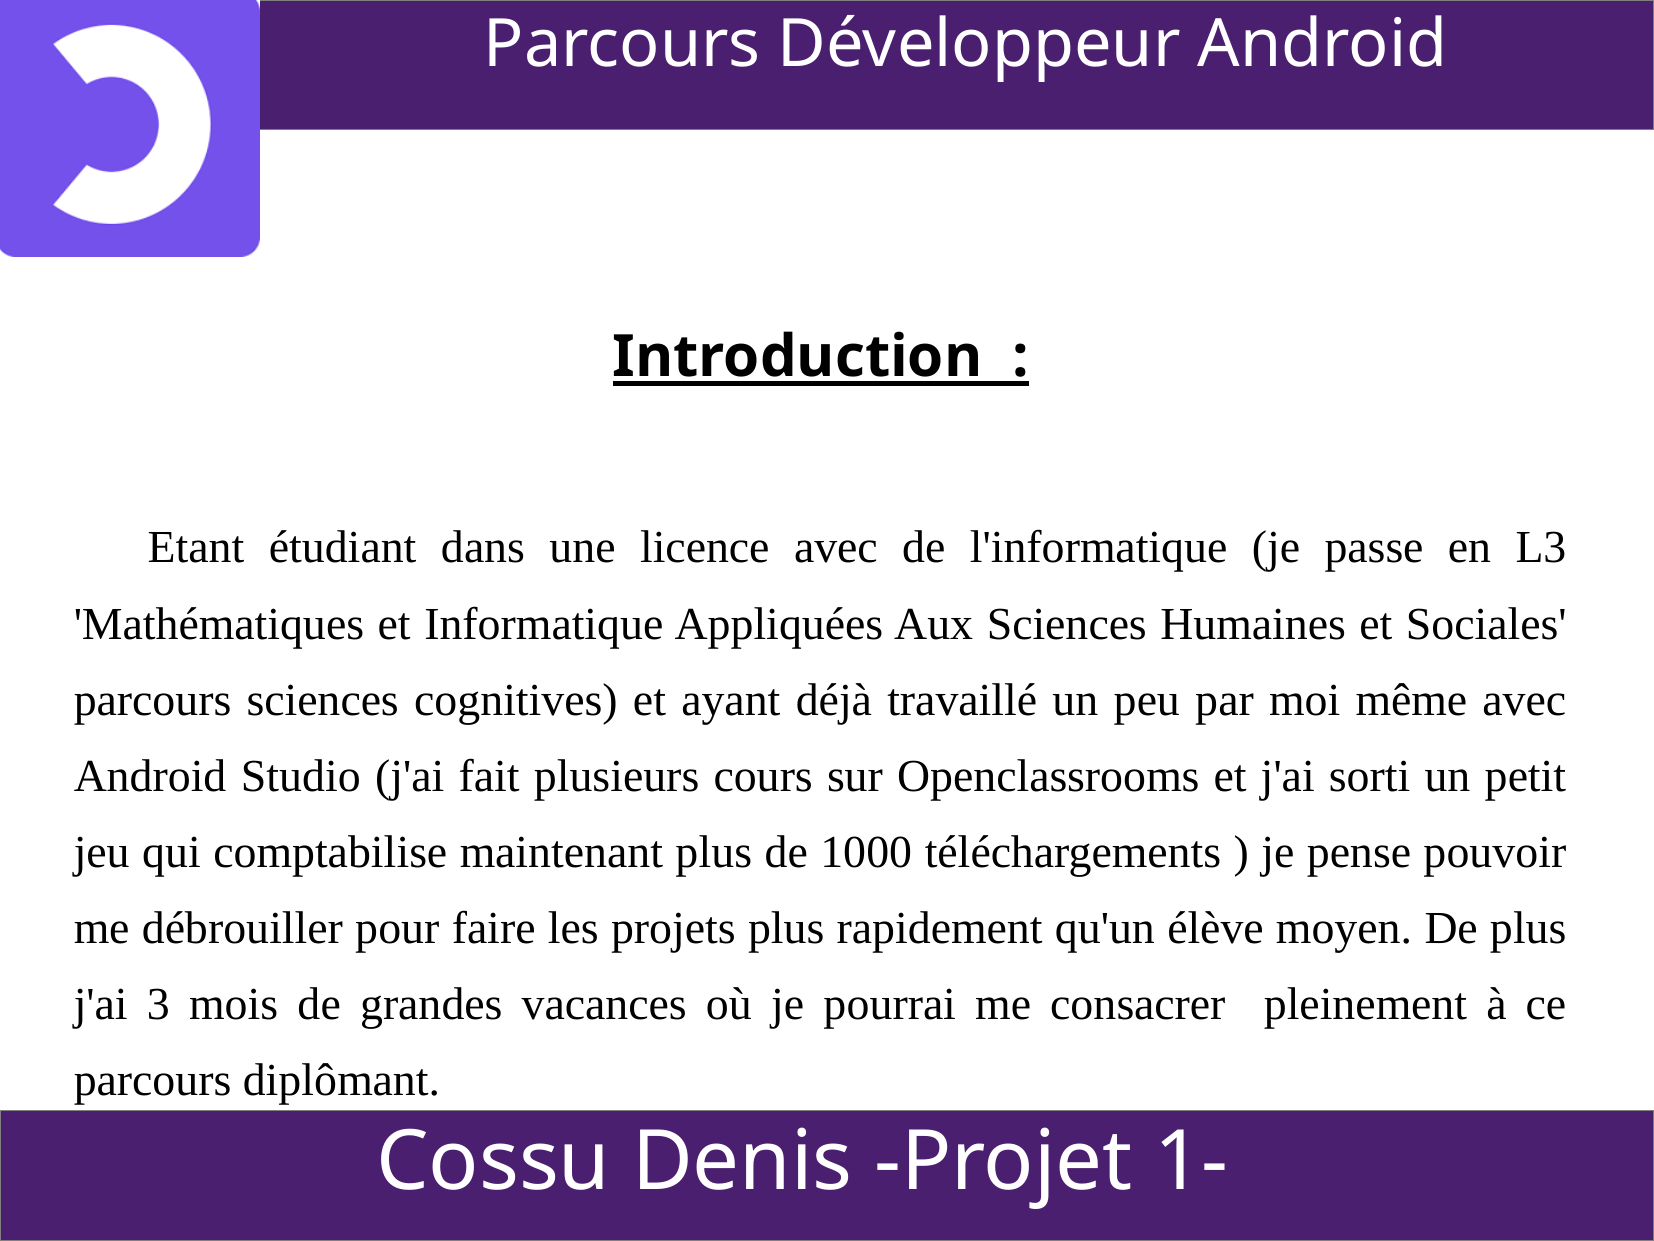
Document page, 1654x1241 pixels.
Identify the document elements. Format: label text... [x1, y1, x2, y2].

picture [0, 0, 260, 257]
text_box Introduction : Etant étudiant dans une licence avec de l'informatique (je passe en L3 'Mathématiques et Informatique Appliquées Aux Sciences Humaines et Sociales' parcours sciences cognitives) et ayant déjà travaillé un peu par moi même avec Android Studio (j'ai fait plusieurs cours sur Openclassrooms et j'ai sorti un petit jeu qui comptabilise maintenant plus de 1000 téléchargements ) je pense pouvoir me débrouiller pour faire les projets plus rapidement qu'un élève moyen. De plus j'ai 3 mois de grandes vacances où je pourrai me consacrer pleinement à ce parcours diplômant. [59, 307, 1583, 1241]
